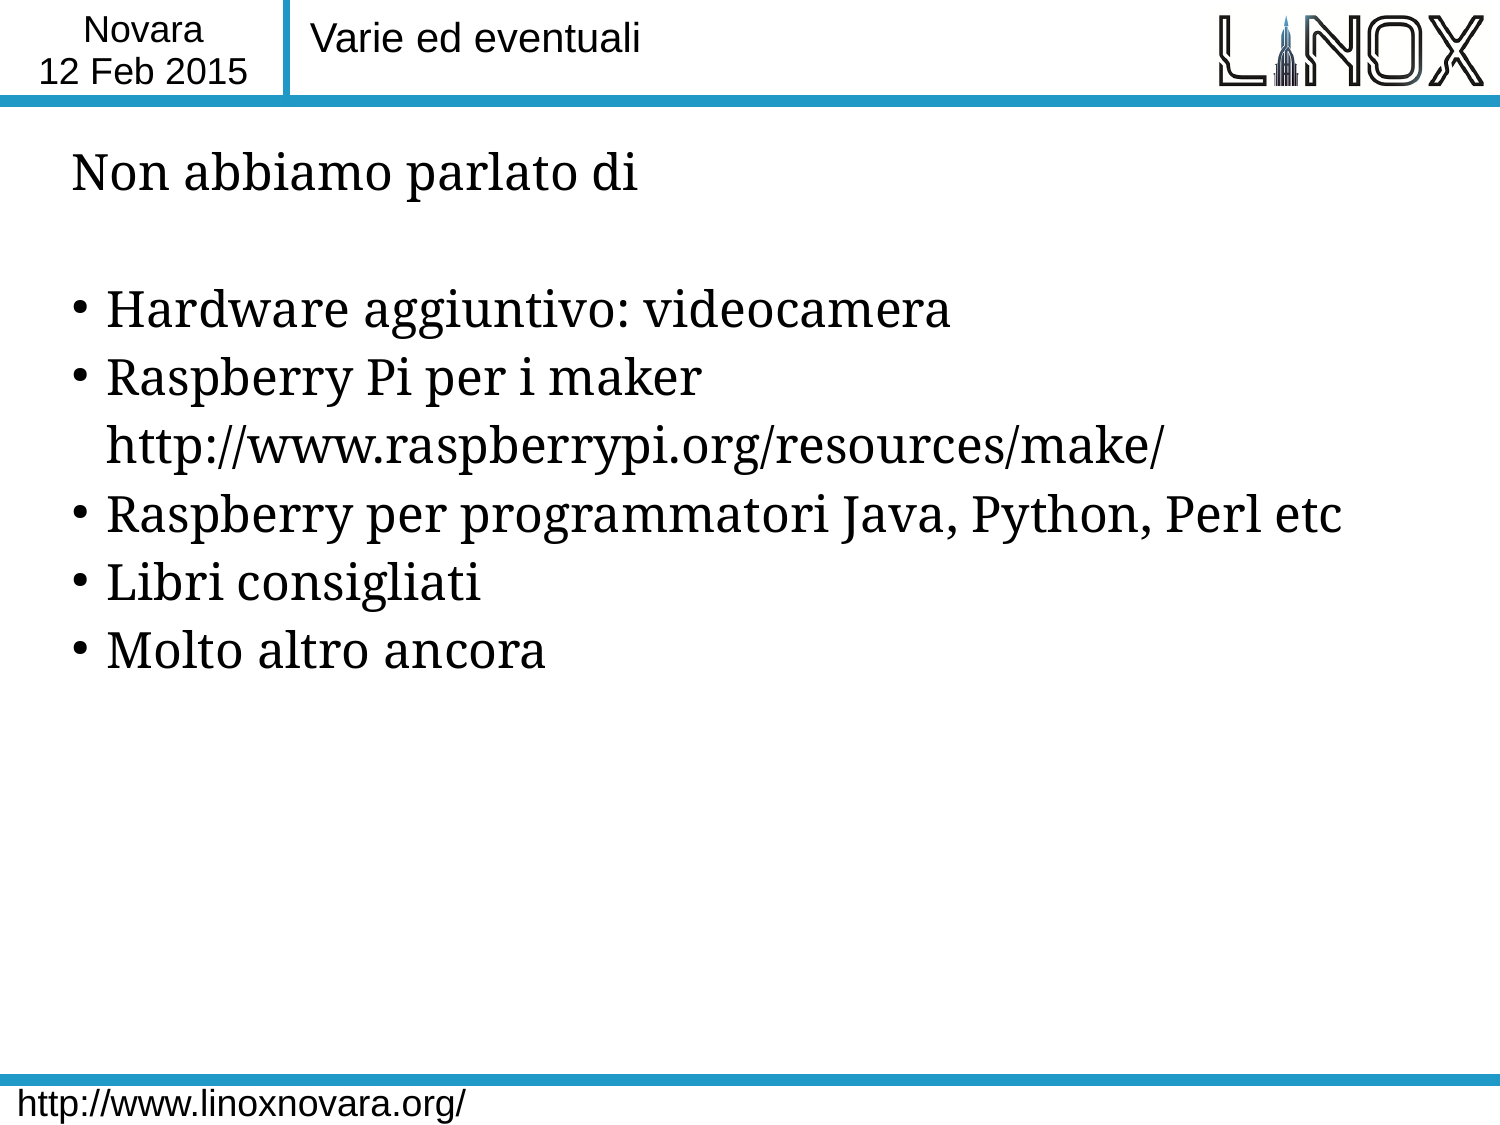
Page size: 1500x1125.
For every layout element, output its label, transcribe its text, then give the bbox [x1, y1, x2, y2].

picture [0, 1074, 1500, 1086]
text_box Non abbiamo parlato di Hardware aggiuntivo: videocamera Raspberry Pi per i maker http://www.raspberrypi.org/resources/make/ Raspberry per programmatori Java, Python, Perl etc Libri consigliati Molto altro ancora [56, 129, 1382, 1016]
list Varie ed eventuali [295, 7, 1321, 83]
picture [0, 0, 1500, 107]
